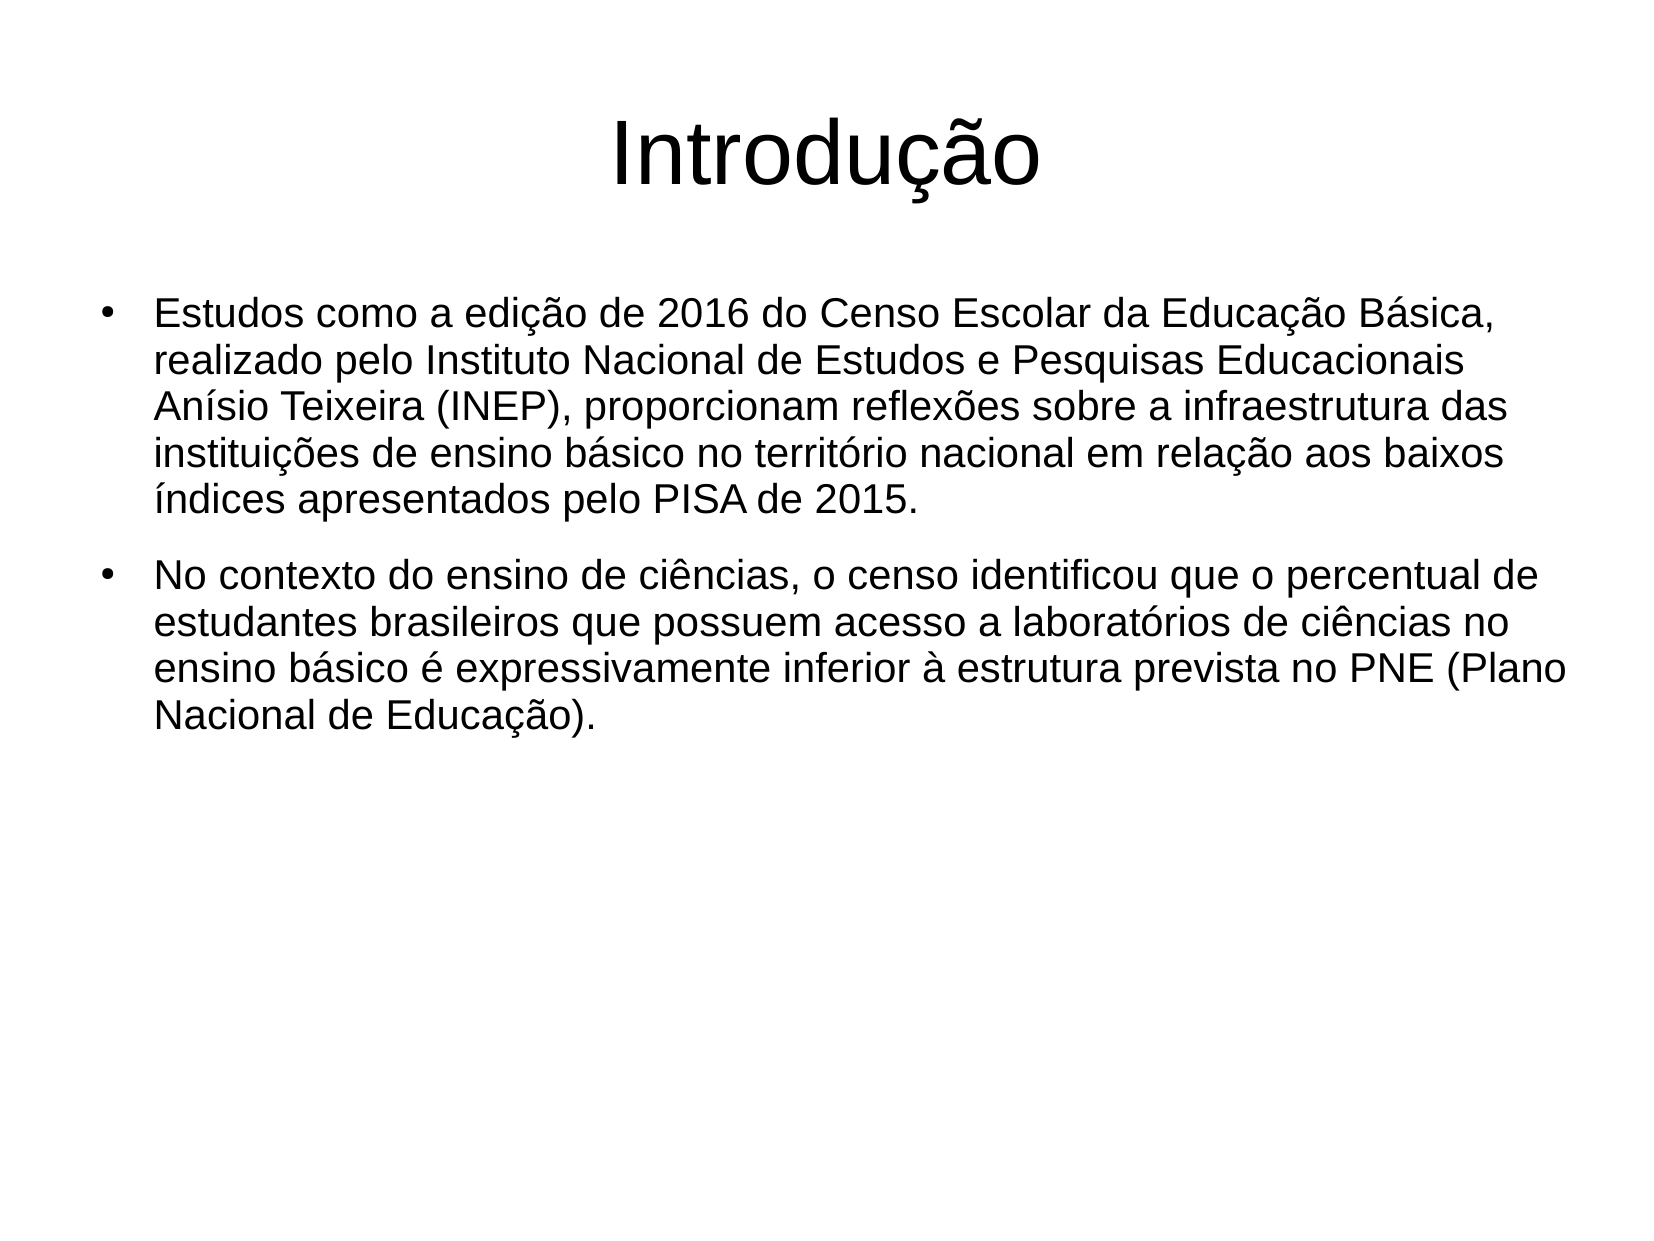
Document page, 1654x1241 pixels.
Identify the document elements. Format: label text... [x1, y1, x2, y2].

title Introdução [82, 49, 1571, 257]
list Estudos como a edição de 2016 do Censo Escolar da Educação Básica, realizado pelo Instituto Nacional de Estudos e Pesquisas Educacionais Anísio Teixeira (INEP), proporcionam reflexões sobre a infraestrutura das instituições de ensino básico no território nacional em relação aos baixos índices apresentados pelo PISA de 2015. No contexto do ensino de ciências, o censo identificou que o percentual de estudantes brasileiros que possuem acesso a laboratórios de ciências no ensino básico é expressivamente inferior à estrutura prevista no PNE (Plano Nacional de Educação). [82, 290, 1571, 1010]
